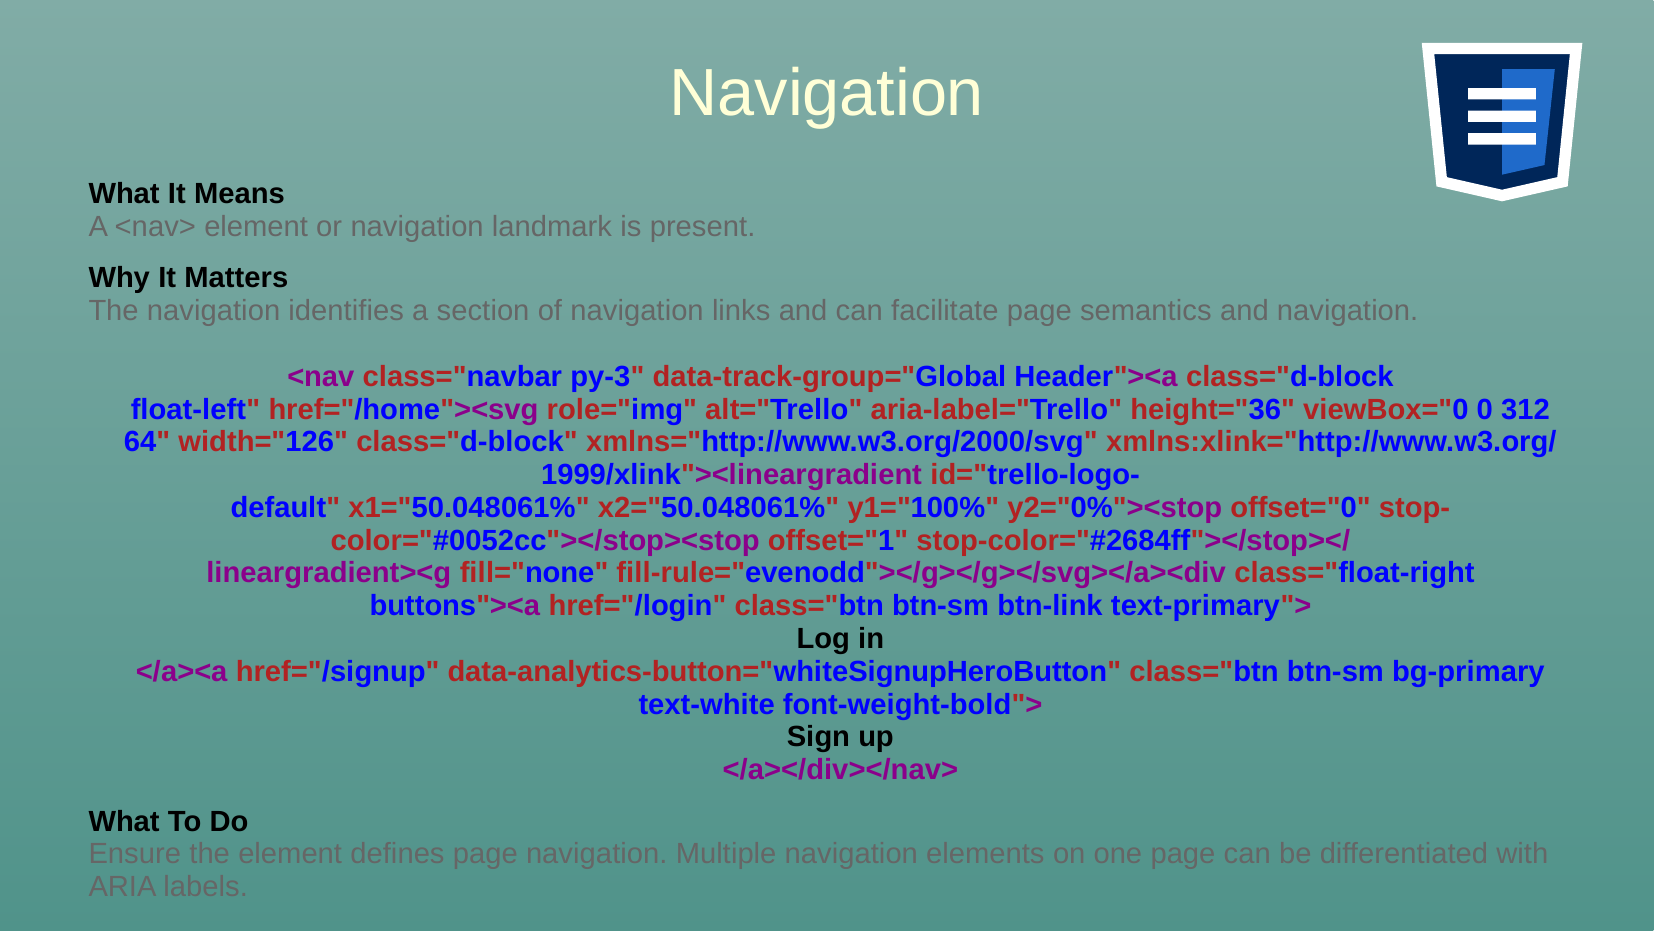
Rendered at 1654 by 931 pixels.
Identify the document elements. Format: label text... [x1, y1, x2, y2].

title Navigation [82, 37, 1417, 148]
picture [1417, 37, 1587, 207]
subtitle What It Means A <nav> element or navigation landmark is present. Why It Matters The navigation identifies a section of navigation links and can facilitate page semantics and navigation. <nav class="navbar py-3" data-track-group="Global Header"><a class="d-block float-left" href="/home"><svg role="img" alt="Trello" aria-label="Trello" height="36" viewBox="0 0 312 64" width="126" class="d-block" xmlns="http://www.w3.org/2000/svg" xmlns:xlink="http://www.w3.org/1999/xlink"><lineargradient id="trello-logo-default" x1="50.048061%" x2="50.048061%" y1="100%" y2="0%"><stop offset="0" stop-color="#0052cc"></stop><stop offset="1" stop-color="#2684ff"></stop></lineargradient><g fill="none" fill-rule="evenodd"></g></g></svg></a><div class="float-right buttons"><a href="/login" class="btn btn-sm btn-link text-primary"> Log in </a><a href="/signup" data-analytics-button="whiteSignupHeroButton" class="btn btn-sm bg-primary text-white font-weight-bold"> Sign up </a></div></nav> What To Do Ensure the element defines page navigation. Multiple navigation elements on one page can be differentiated with ARIA labels. [88, 177, 1577, 904]
